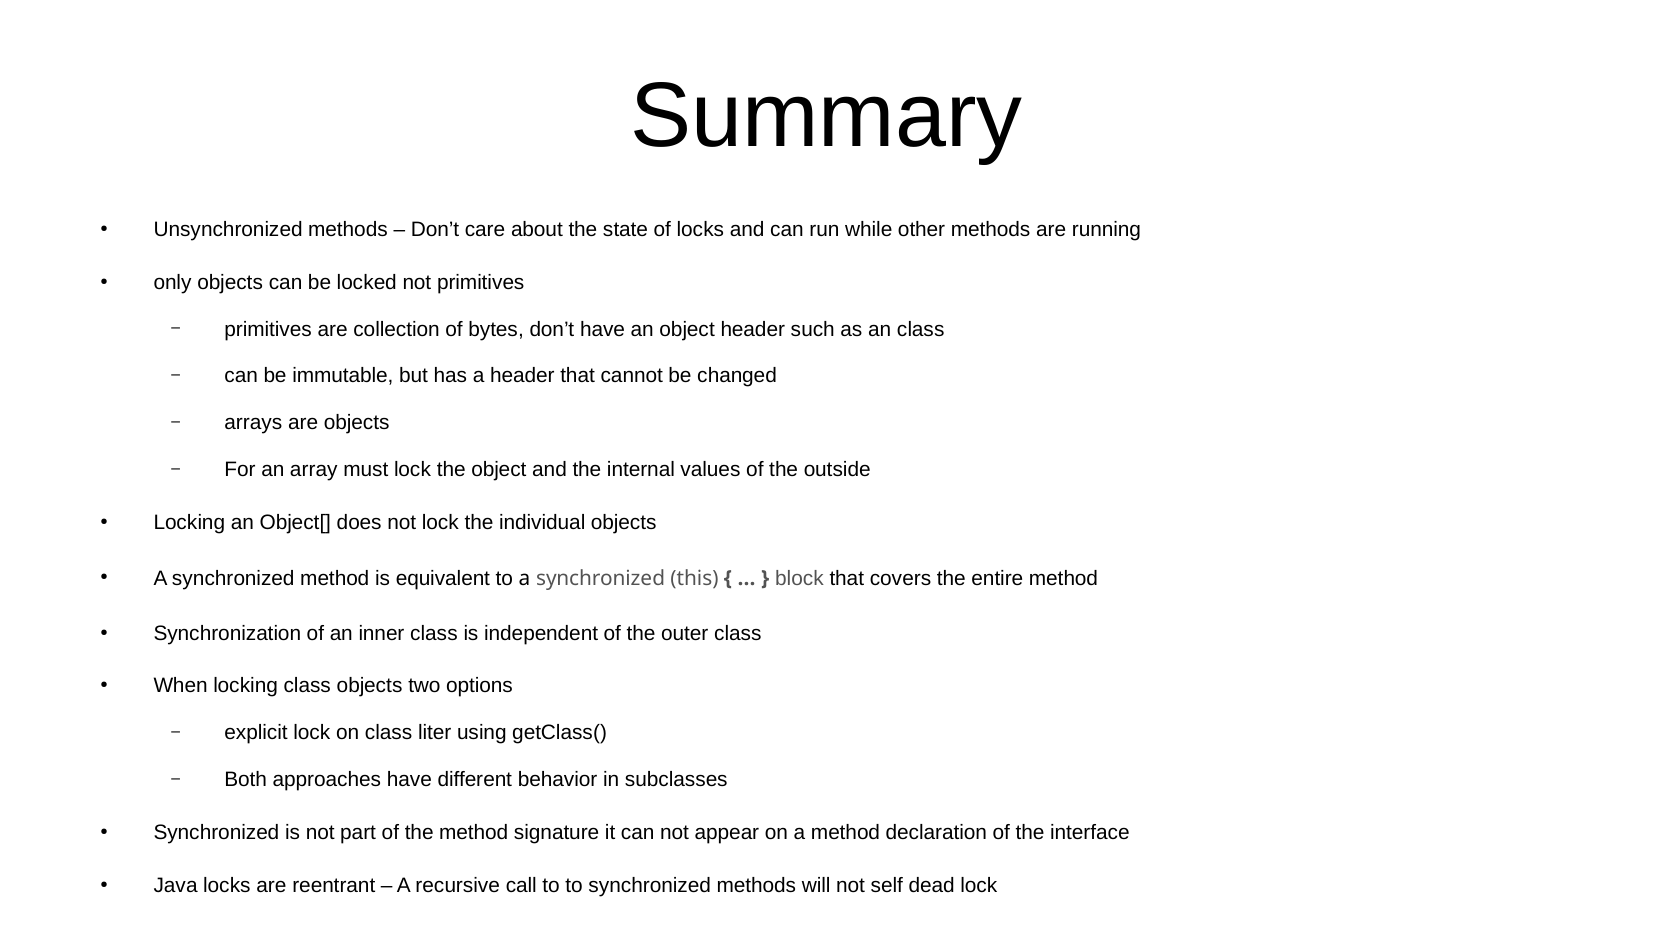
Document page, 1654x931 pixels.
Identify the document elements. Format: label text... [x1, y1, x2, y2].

list Unsynchronized methods – Don’t care about the state of locks and can run while other methods are running only objects can be locked not primitives primitives are collection of bytes, don’t have an object header such as an class can be immutable, but has a header that cannot be changed arrays are objects For an array must lock the object and the internal values of the outside Locking an Object[] does not lock the individual objects A synchronized method is equivalent to a synchronized (this) { ... } block that covers the entire method Synchronization of an inner class is independent of the outer class When locking class objects two options explicit lock on class liter using getClass() Both approaches have different behavior in subclasses Synchronized is not part of the method signature it can not appear on a method declaration of the interface Java locks are reentrant – A recursive call to to synchronized methods will not self dead lock [82, 217, 1613, 901]
title Summary [82, 37, 1571, 193]
